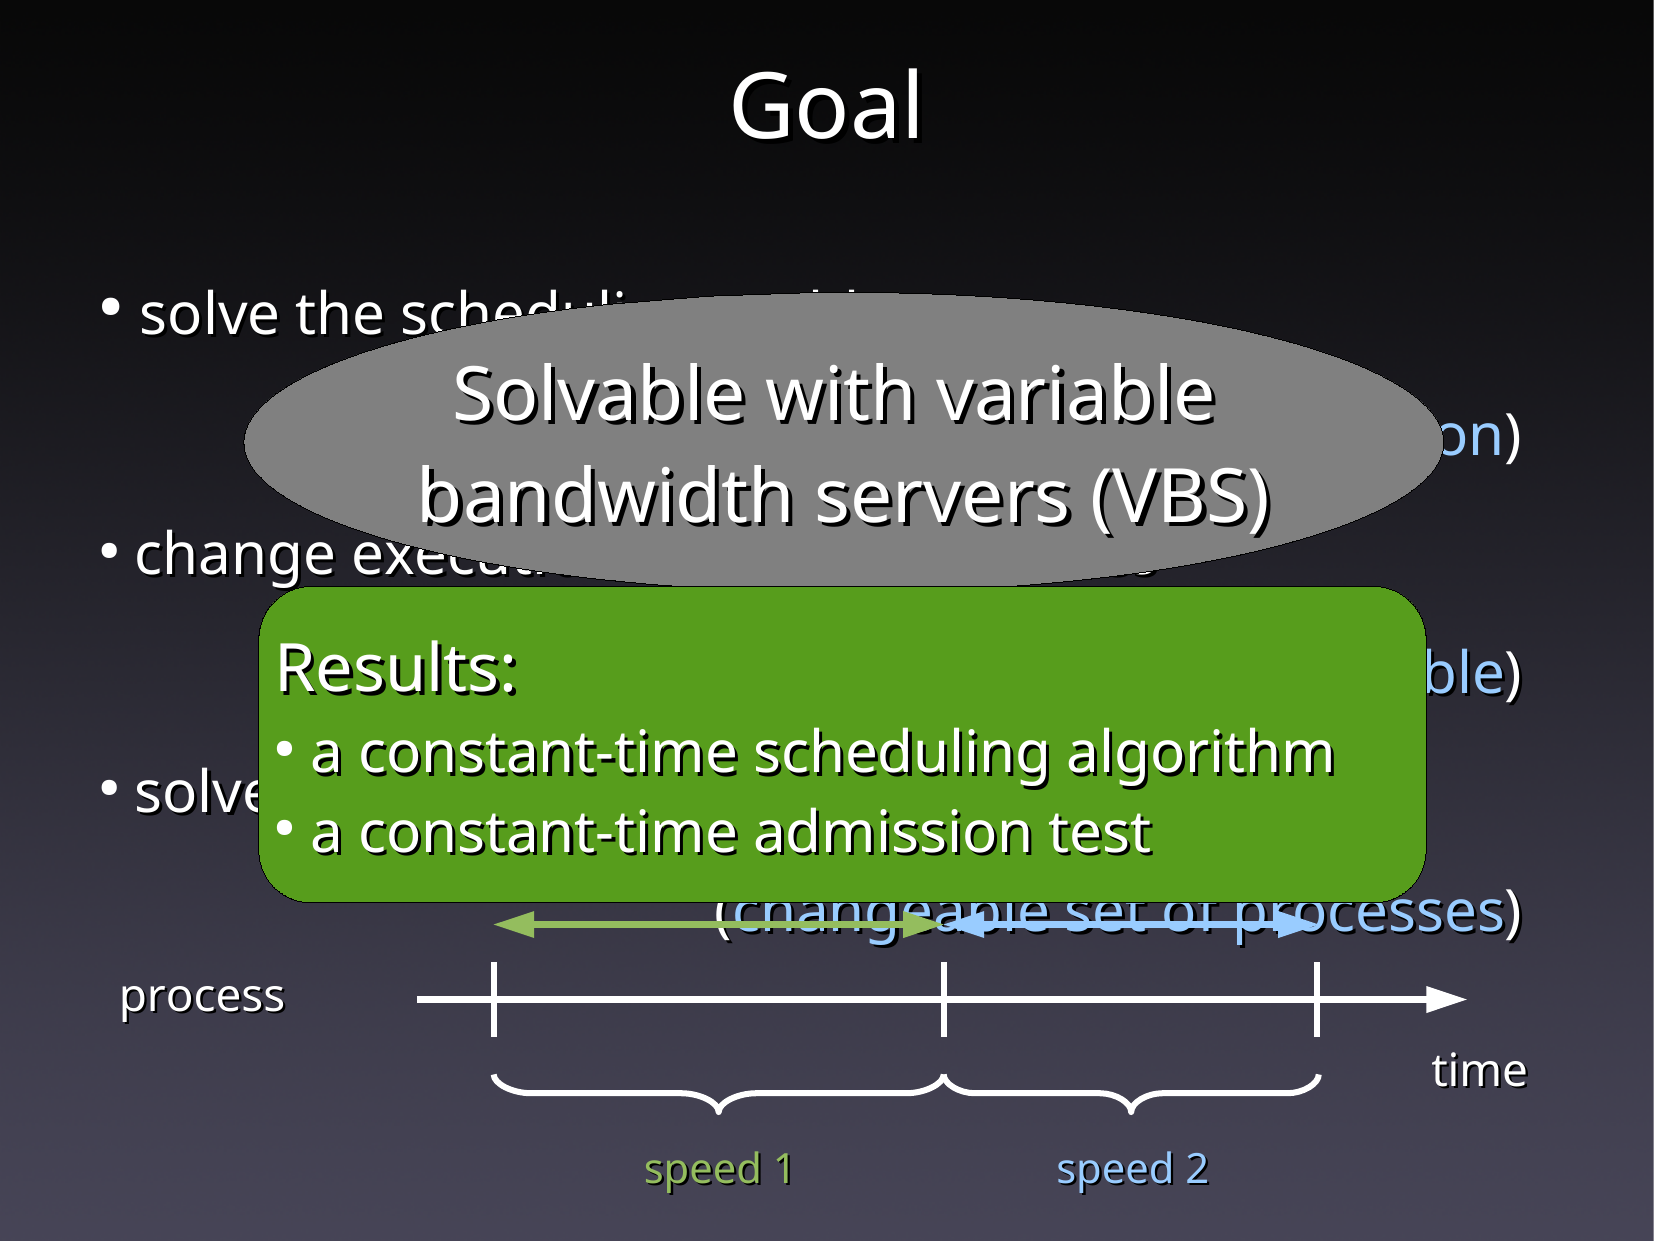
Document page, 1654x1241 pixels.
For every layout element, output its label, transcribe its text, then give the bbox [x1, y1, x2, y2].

text_box Results: a constant-time scheduling algorithm a constant-time admission test [258, 586, 1427, 903]
picture [0, 0, 1654, 1241]
text_box process [118, 962, 344, 1024]
text_box speed 2 [1056, 1138, 1225, 1195]
text_box action α2 [1037, 903, 1244, 912]
text_box action α1 [624, 903, 832, 912]
text_box Solvable with variable bandwidth servers (VBS) [243, 292, 1444, 586]
text_box solve the scheduling problem (temporal isolation) change execution speed of processes (programmable) solve admission problem (changeable set of processes) [98, 217, 1523, 892]
title Goal [120, 0, 1533, 208]
text_box time [1431, 1037, 1544, 1099]
text_box speed 1 [643, 1138, 813, 1195]
